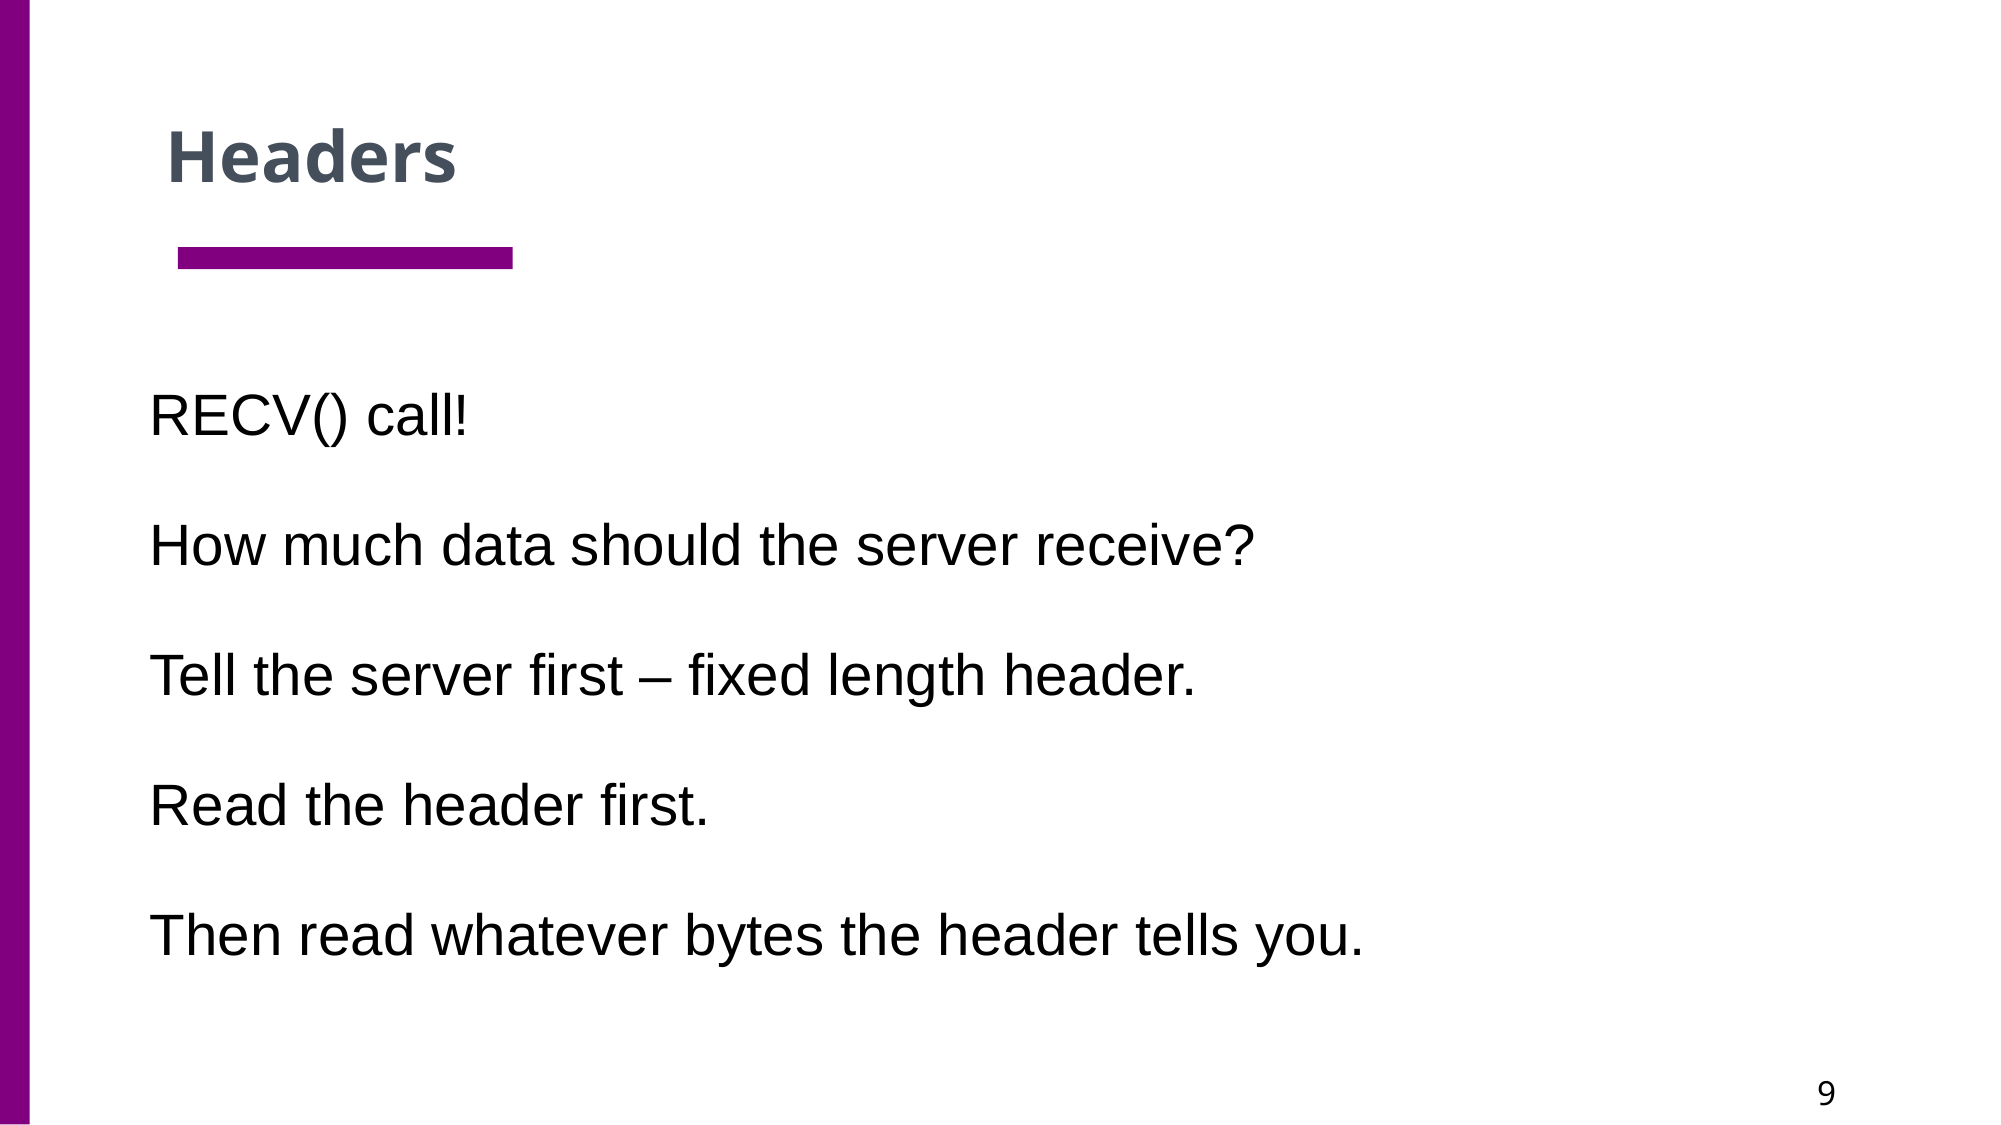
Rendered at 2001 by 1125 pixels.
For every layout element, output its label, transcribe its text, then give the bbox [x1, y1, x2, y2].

text_box RECV() call! How much data should the server receive? Tell the server first – fixed length header. Read the header first. Then read whatever bytes the header tells you. [135, 375, 1383, 976]
text_box Headers [151, 0, 1849, 212]
